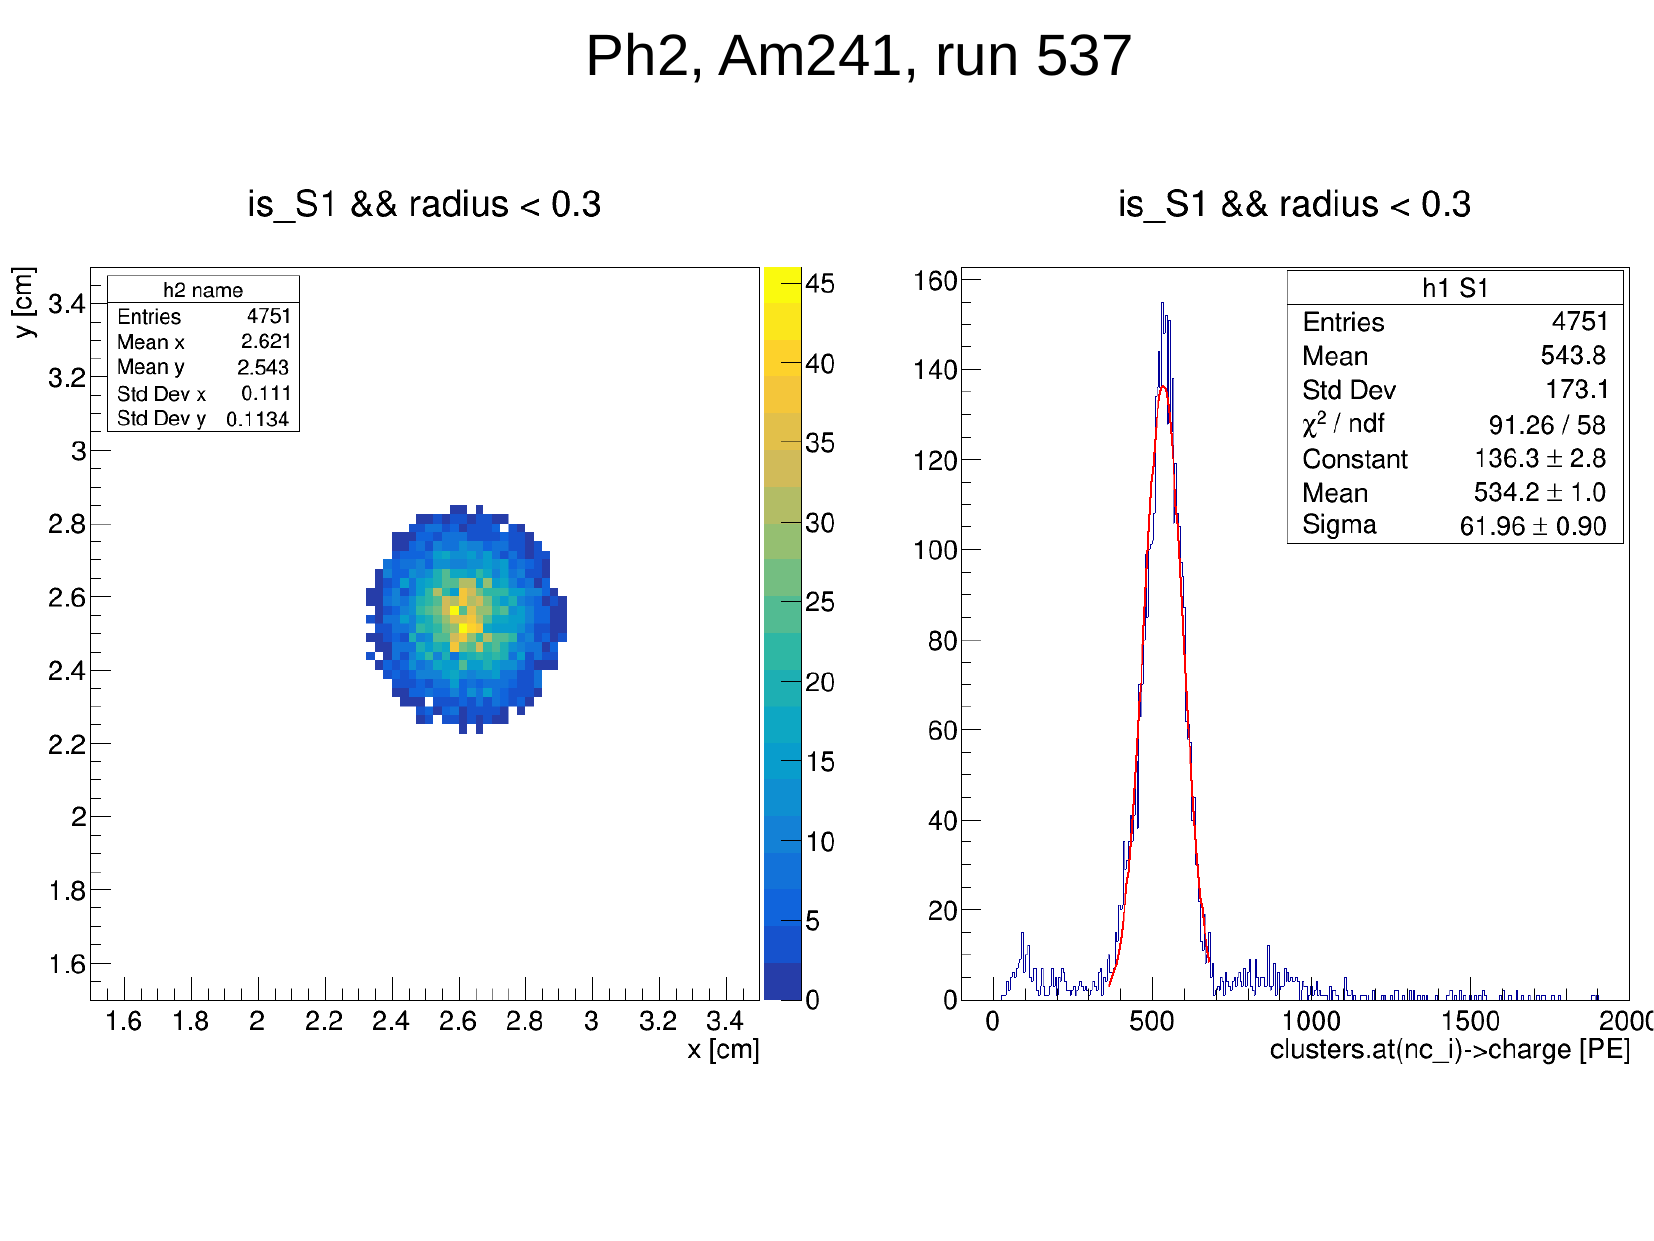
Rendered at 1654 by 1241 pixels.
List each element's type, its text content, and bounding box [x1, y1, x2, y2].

picture [6, 176, 1654, 1071]
text_box Ph2, Am241, run 537 [519, 15, 1201, 151]
